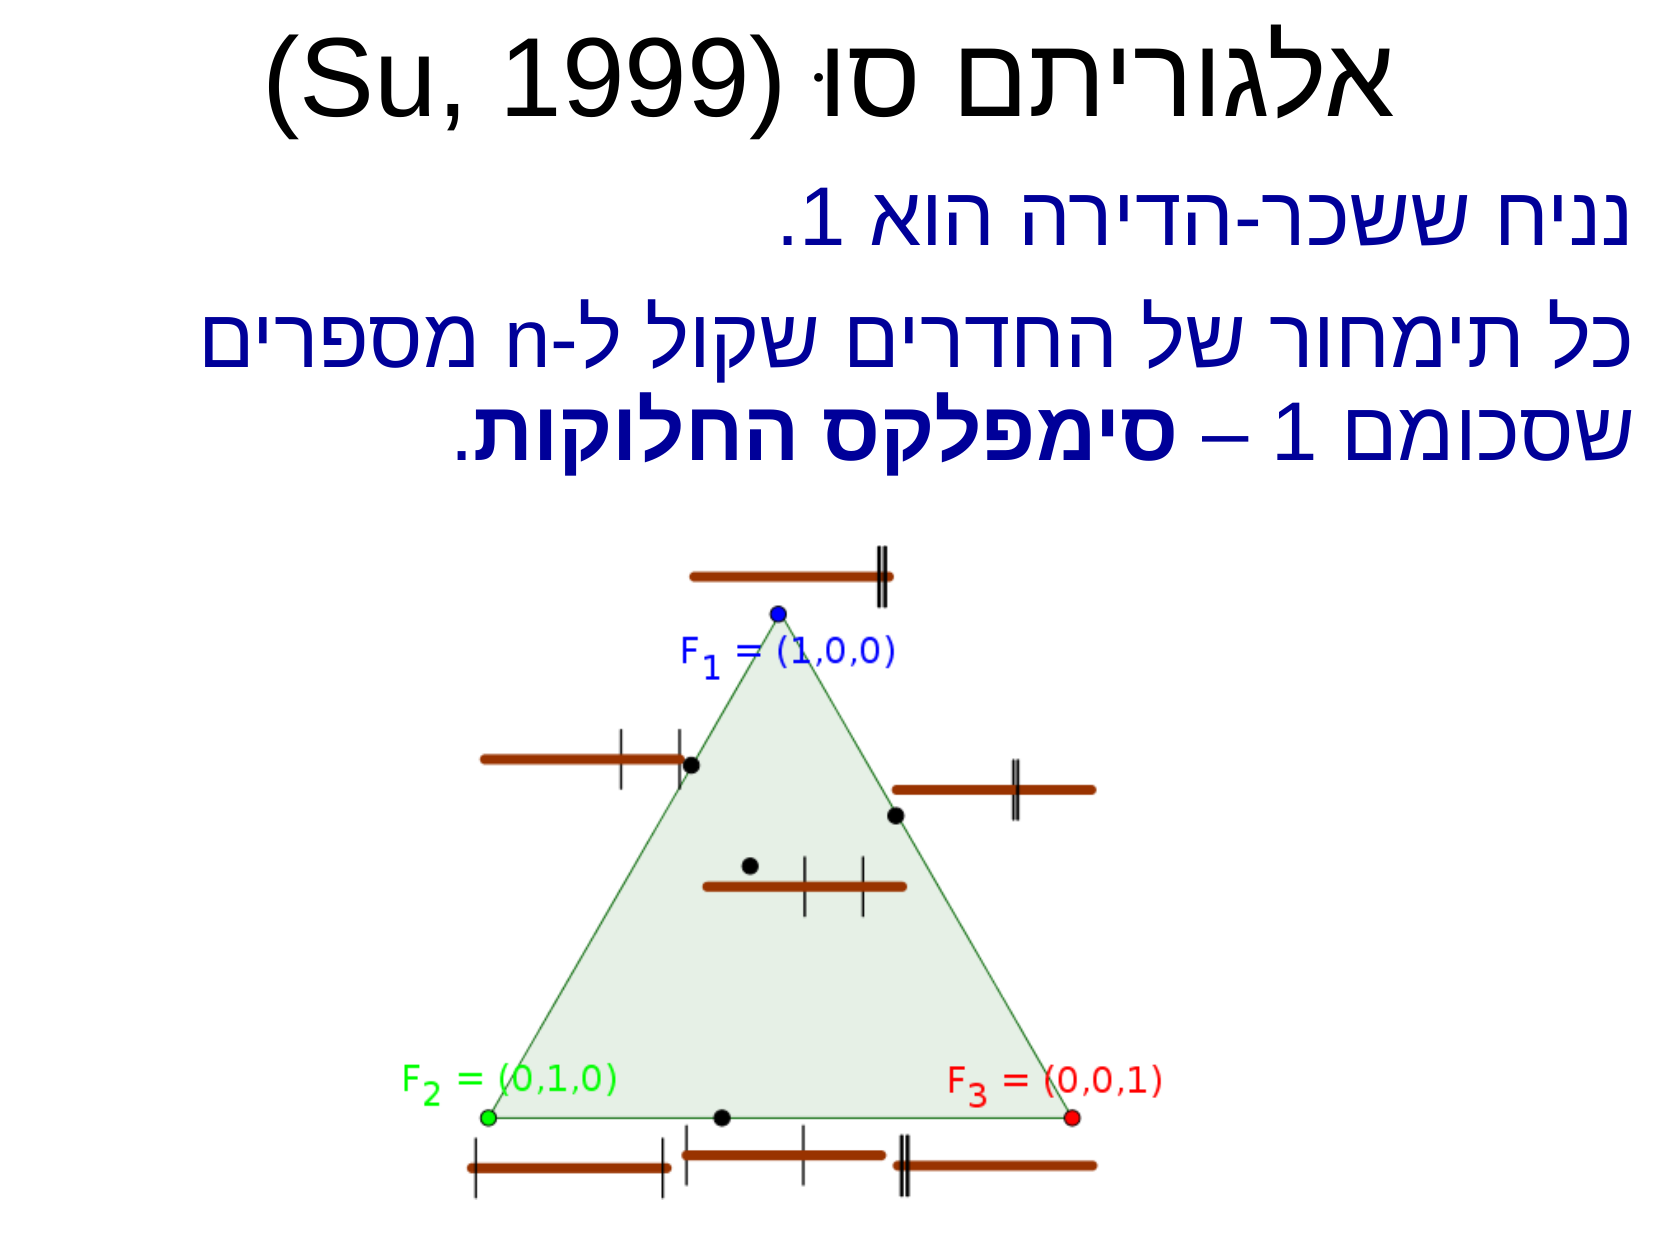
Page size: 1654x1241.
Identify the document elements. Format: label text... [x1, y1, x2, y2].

picture [390, 545, 1171, 1201]
list נניח ששכר-הדירה הוא 1. כל תימחור של החדרים שקול ל-n מספרים שסכומם 1 – סימפלקס החלוקות. [15, 170, 1636, 1216]
title אלגוריתם סוּ (Su, 1999) [2, 2, 1654, 153]
